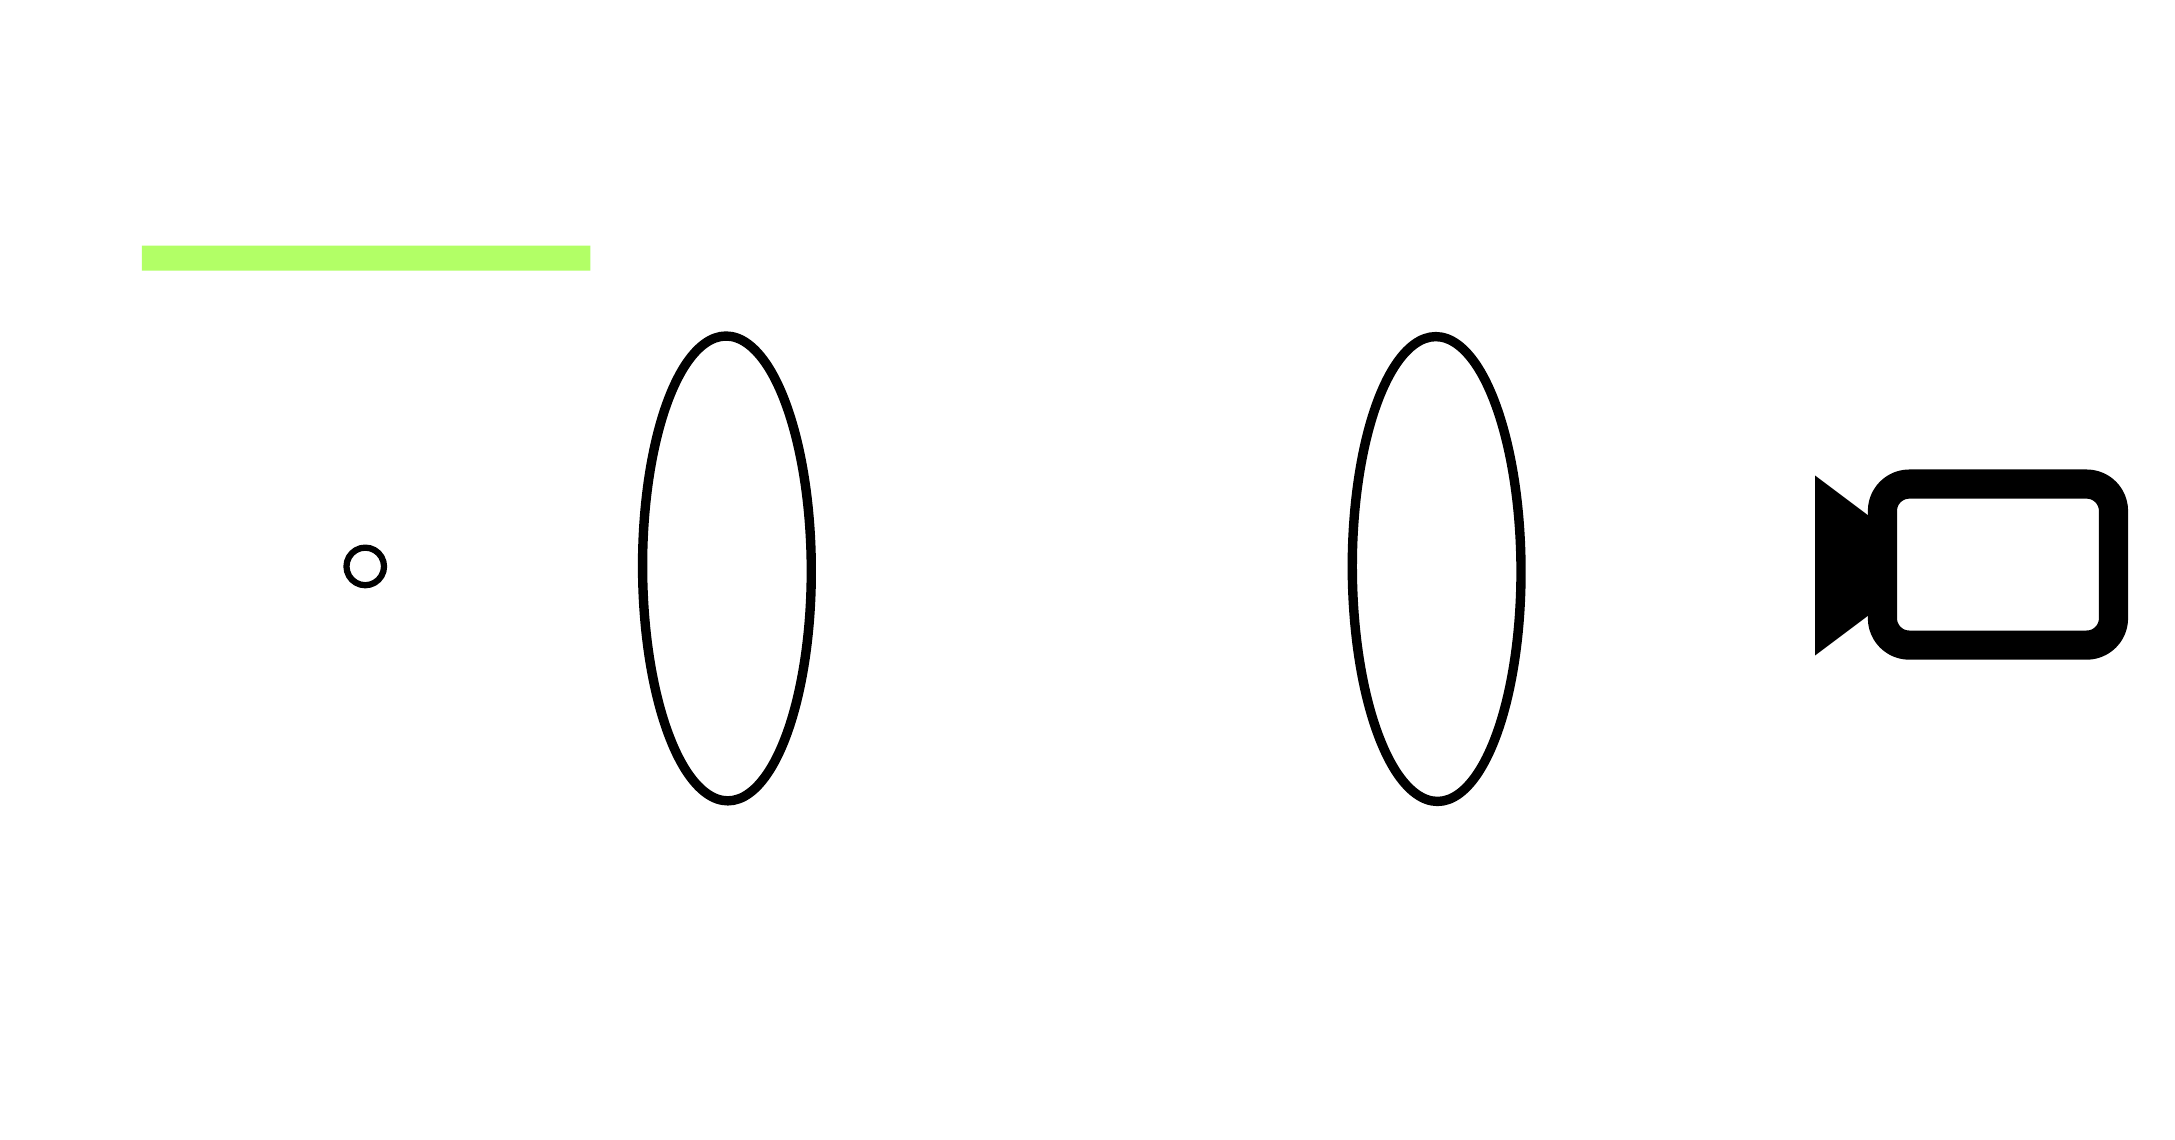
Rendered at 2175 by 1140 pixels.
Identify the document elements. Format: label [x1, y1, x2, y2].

text_box [1815, 475, 1876, 656]
text_box [1352, 336, 1522, 802]
text_box [642, 336, 812, 801]
text_box [1882, 484, 2114, 646]
